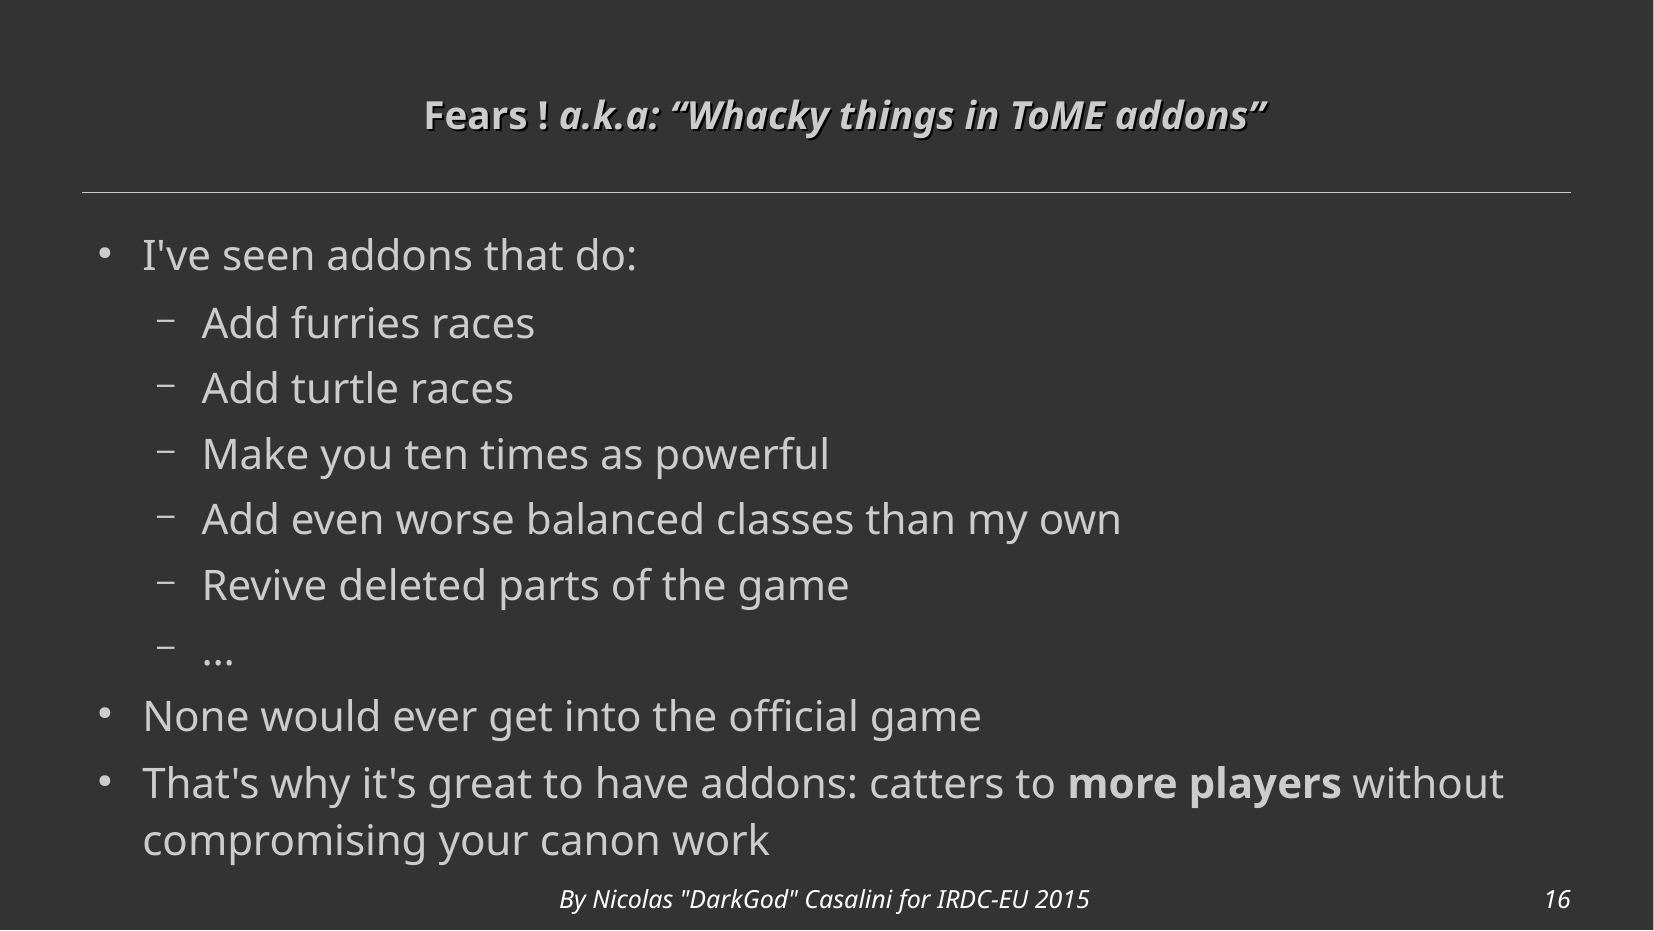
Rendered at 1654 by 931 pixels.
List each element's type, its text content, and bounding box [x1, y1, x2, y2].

list I've seen addons that do: Add furries races Add turtle races Make you ten times as powerful Add even worse balanced classes than my own Revive deleted parts of the game … None would ever get into the official game That's why it's great to have addons: catters to more players without compromising your canon work [82, 225, 1571, 871]
title Fears ! a.k.a: “Whacky things in ToME addons” [82, 37, 1571, 193]
